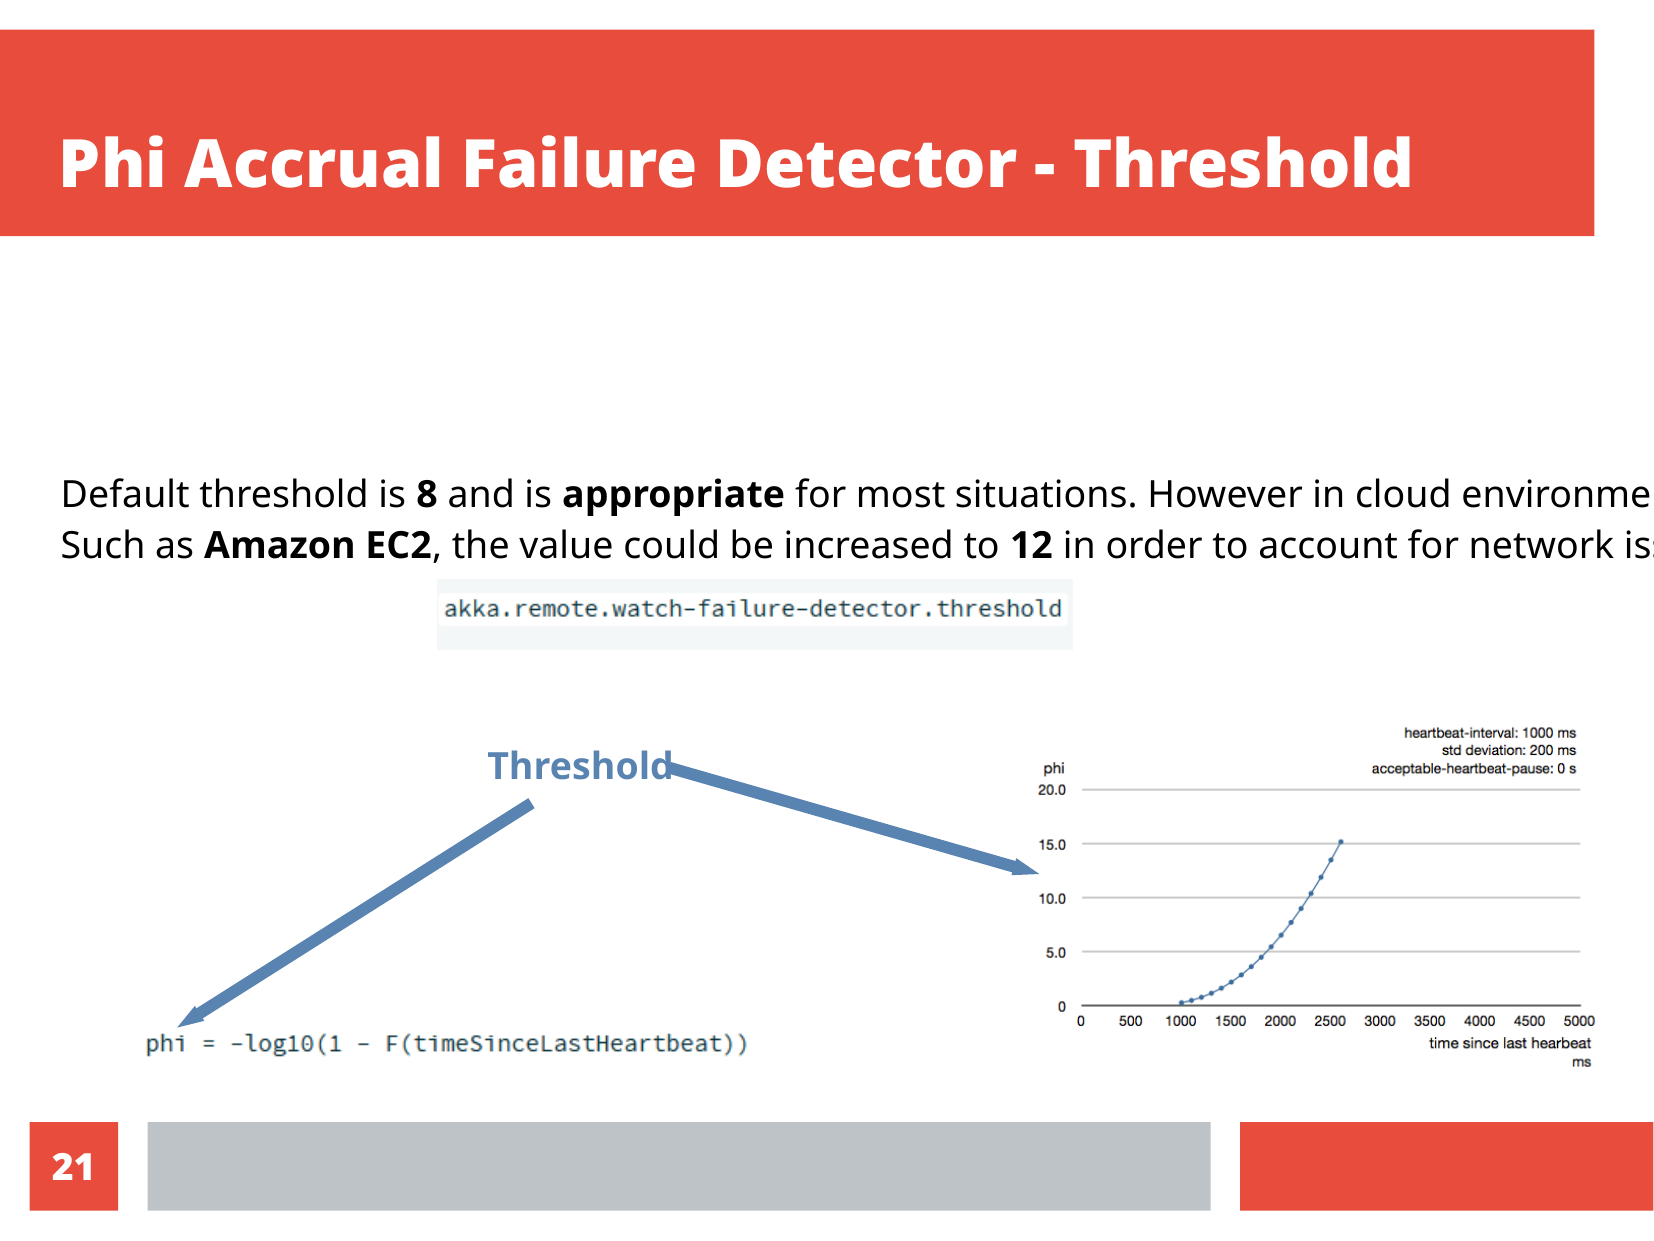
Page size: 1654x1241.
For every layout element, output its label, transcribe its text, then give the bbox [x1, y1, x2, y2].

text_box Threshold [472, 732, 670, 795]
picture [437, 579, 1073, 650]
title Phi Accrual Failure Detector - Threshold [59, 59, 1595, 207]
text_box Default threshold is 8 and is appropriate for most situations. However in cloud environments, Such as Amazon EC2, the value could be increased to 12 in order to account for network issues. [45, 460, 1558, 571]
picture [134, 1015, 756, 1074]
picture [1015, 696, 1617, 1087]
